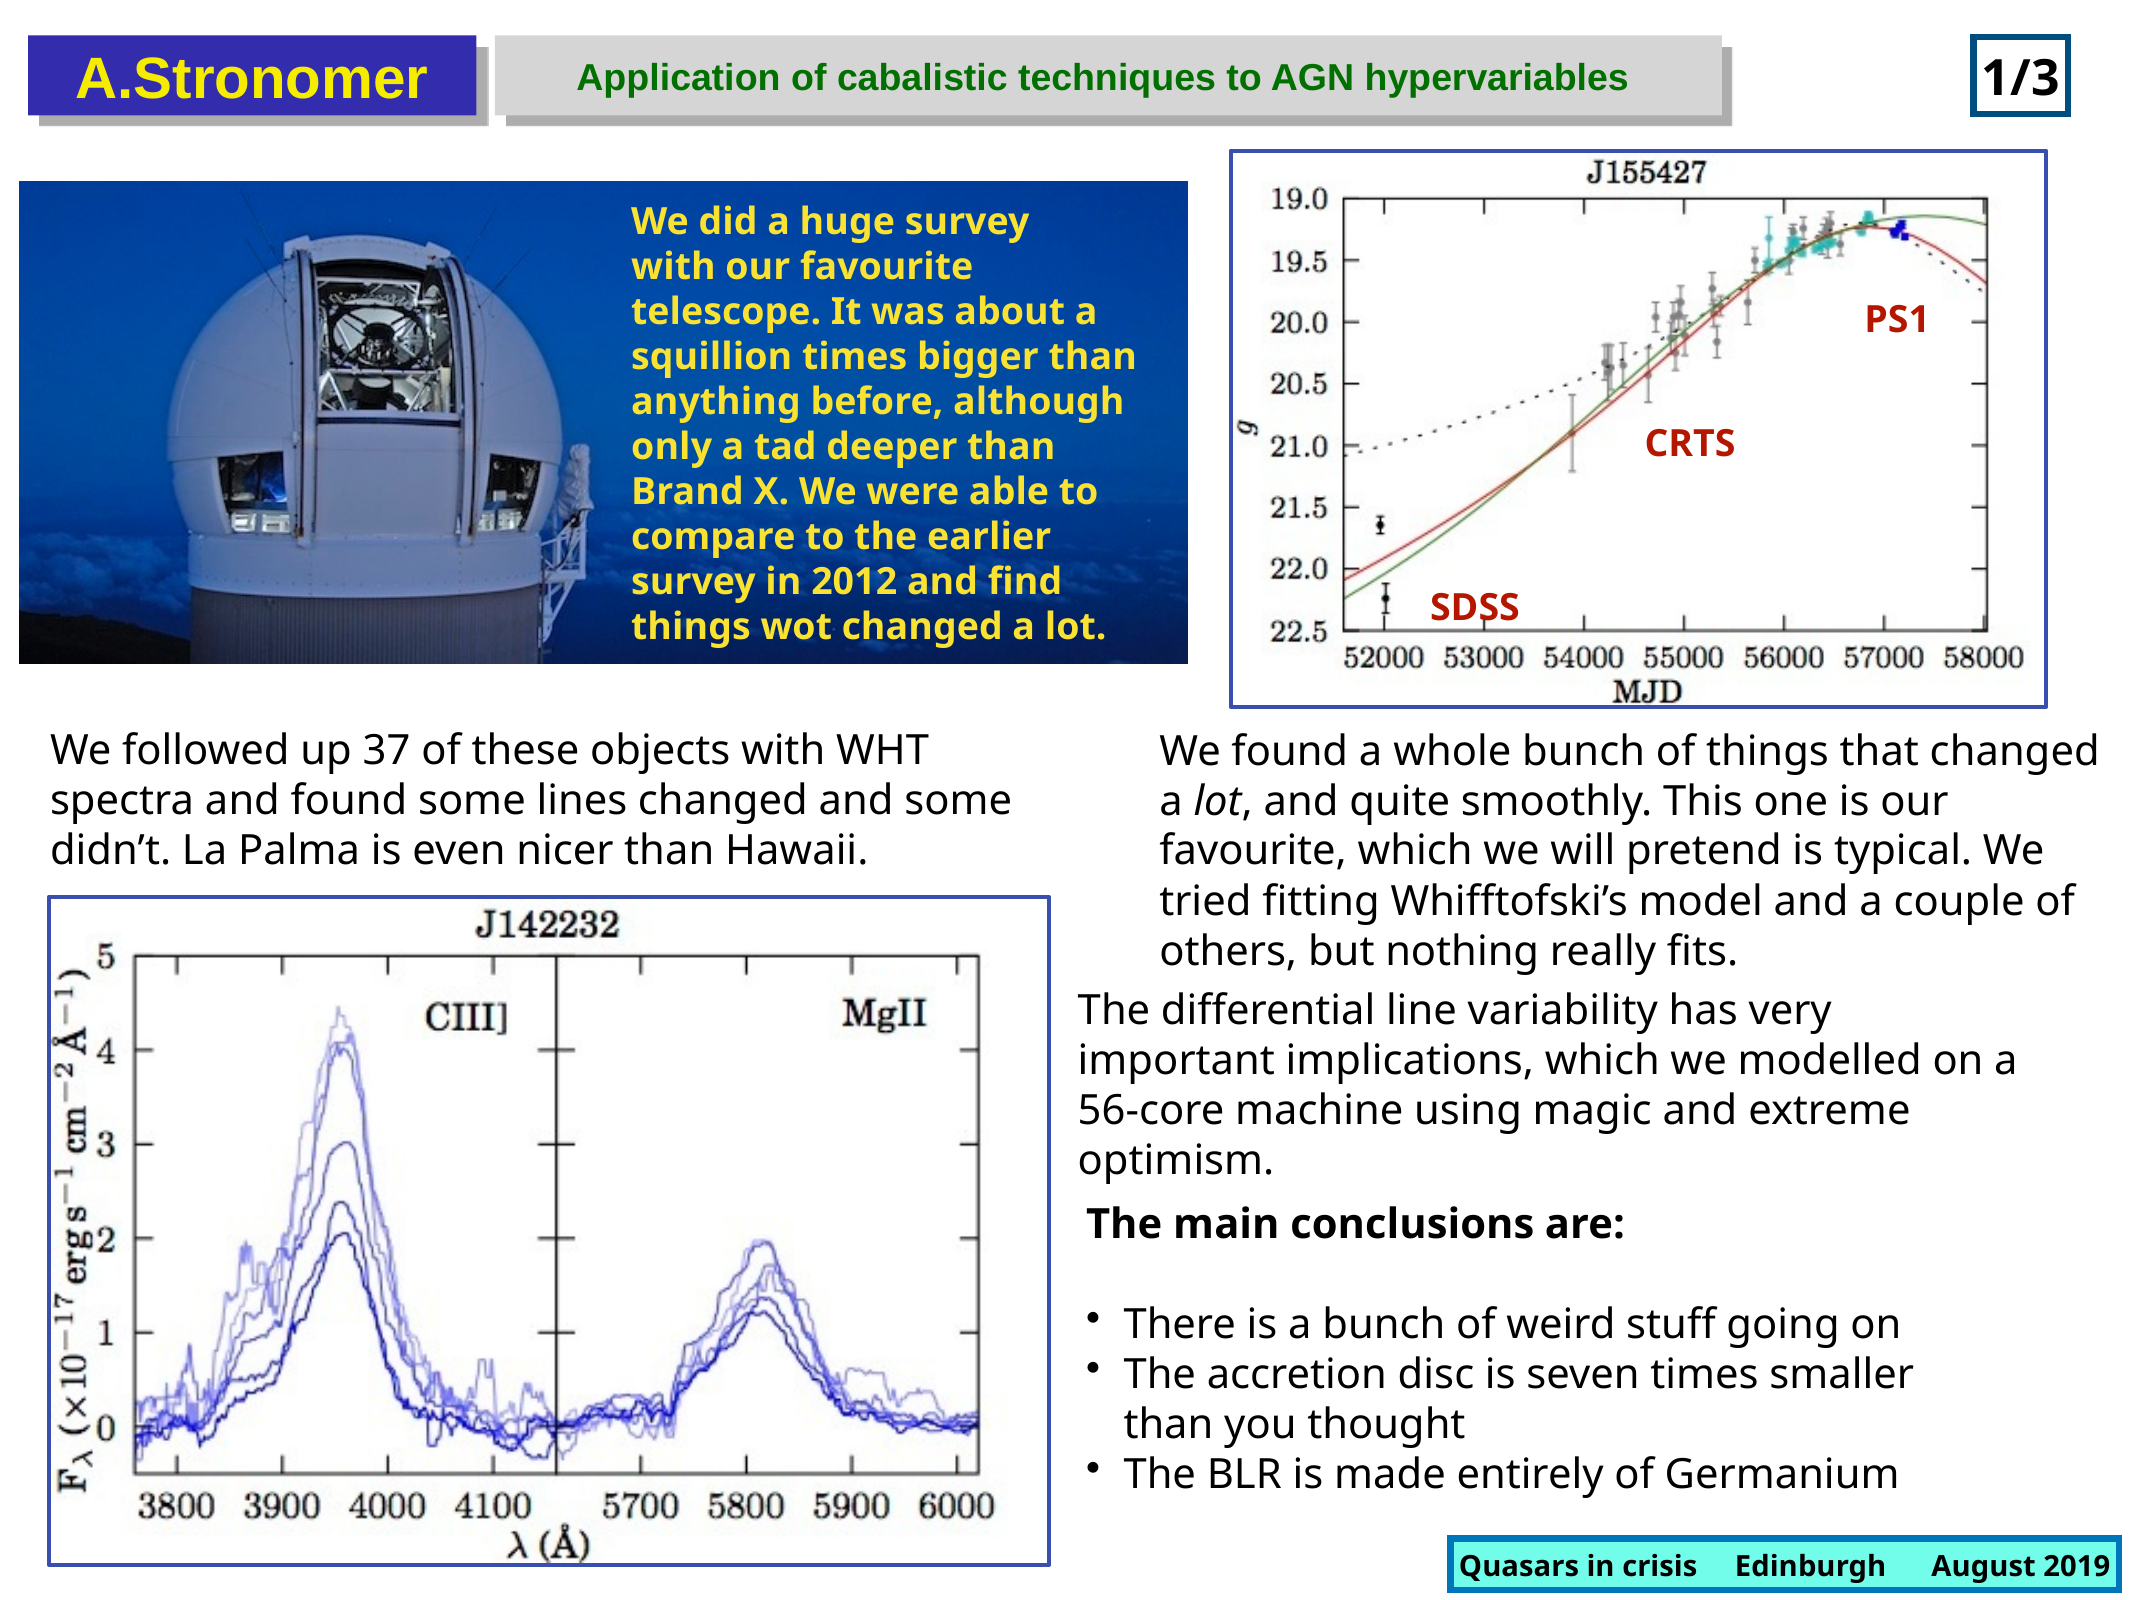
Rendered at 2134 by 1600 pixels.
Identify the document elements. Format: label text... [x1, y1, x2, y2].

text_box The differential line variability has very important implications, which we modelled on a 56-core machine using magic and extreme optimism. [1069, 974, 2044, 1192]
title A.Stronomer [28, 35, 477, 116]
text_box We found a whole bunch of things that changed a lot, and quite smoothly. This one is our favourite, which we will pretend is typical. We tried fitting Whifftofski’s model and a couple of others, but nothing really fits. [1151, 714, 2126, 982]
picture [51, 898, 1047, 1563]
text_box We did a huge survey with our favourite telescope. It was about a squillion times bigger than anything before, although only a tad deeper than Brand X. We were able to compare to the earlier survey in 2012 and find things wot changed a lot. [622, 189, 1178, 656]
text_box CRTS [1636, 410, 1745, 473]
text_box PS1 [1855, 286, 1939, 349]
text_box The main conclusions are: There is a bunch of weird stuff going on The accretion disc is seven times smaller than you thought The BLR is made entirely of Germanium [1077, 1188, 1930, 1506]
text_box Application of cabalistic techniques to AGN hypervariables [494, 35, 1722, 116]
text_box SDSS [1421, 574, 1529, 636]
picture [19, 181, 1188, 664]
text_box Quasars in crisis Edinburgh August 2019 [1450, 1538, 2120, 1591]
picture [1232, 152, 2044, 706]
text_box We followed up 37 of these objects with WHT spectra and found some lines changed and some didn’t. La Palma is even nicer than Hawaii. [41, 714, 1082, 882]
text_box 1/3 [1973, 36, 2068, 114]
